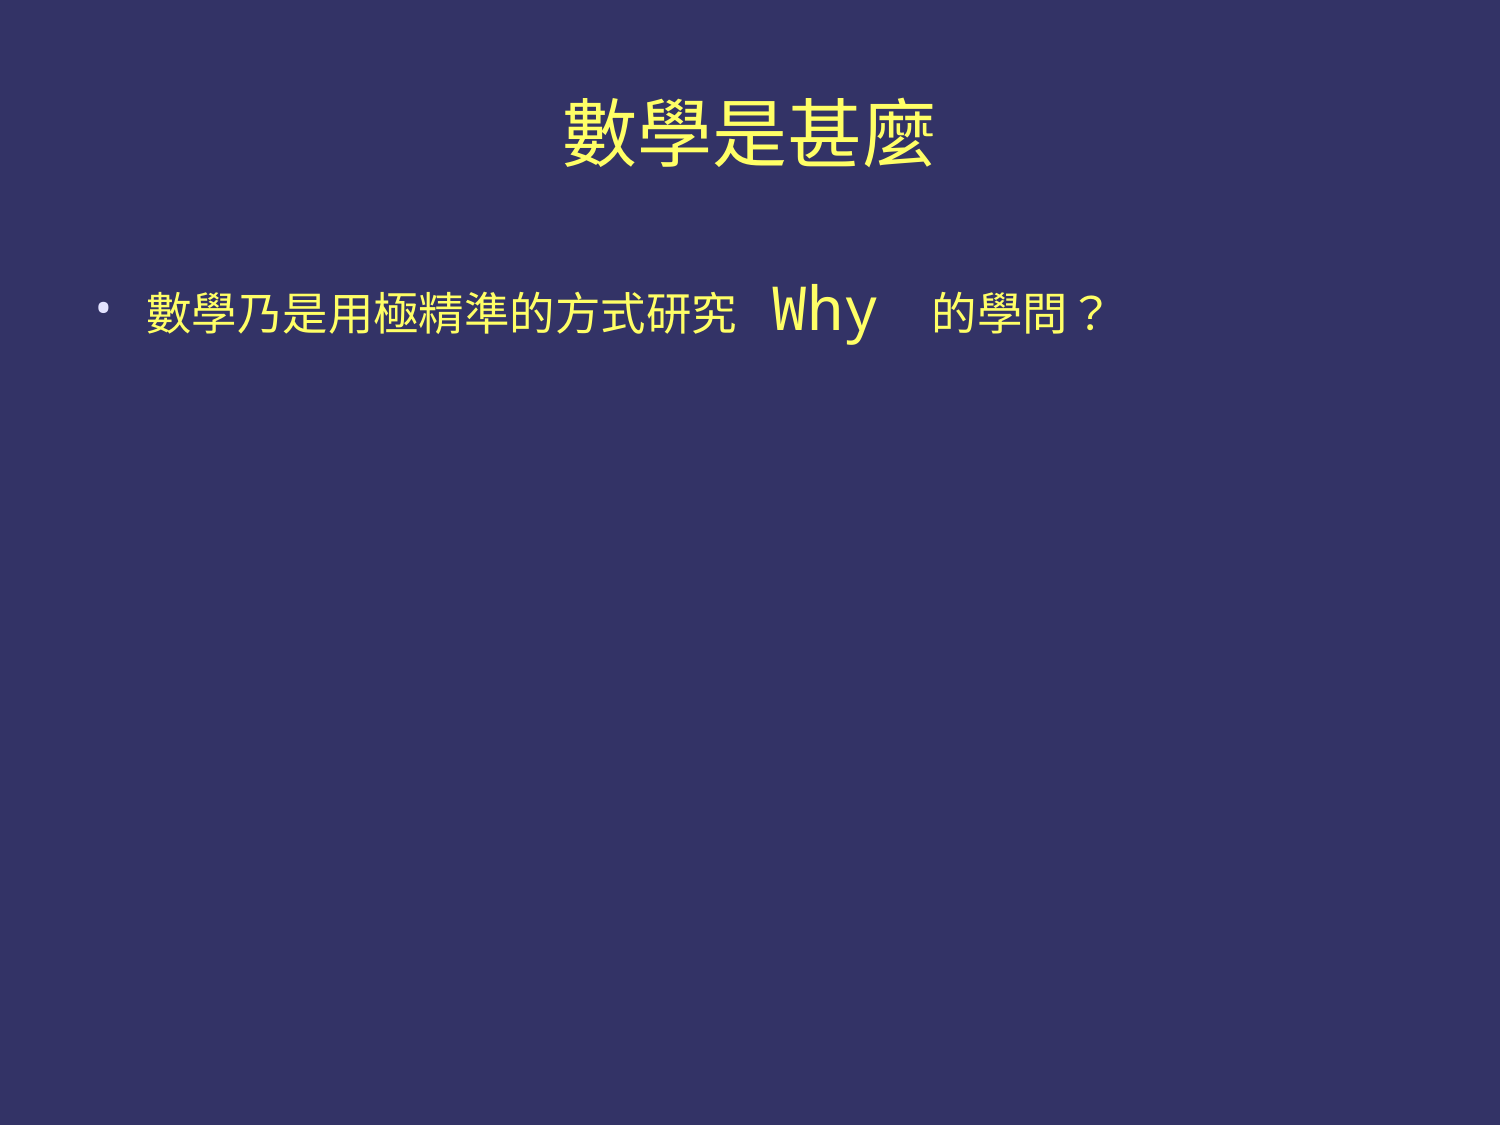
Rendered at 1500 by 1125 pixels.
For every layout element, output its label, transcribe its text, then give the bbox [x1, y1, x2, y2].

list 數學乃是用極精準的方式研究 Why 的學問？ [75, 262, 1426, 1001]
title 數學是甚麼 [75, 37, 1426, 225]
